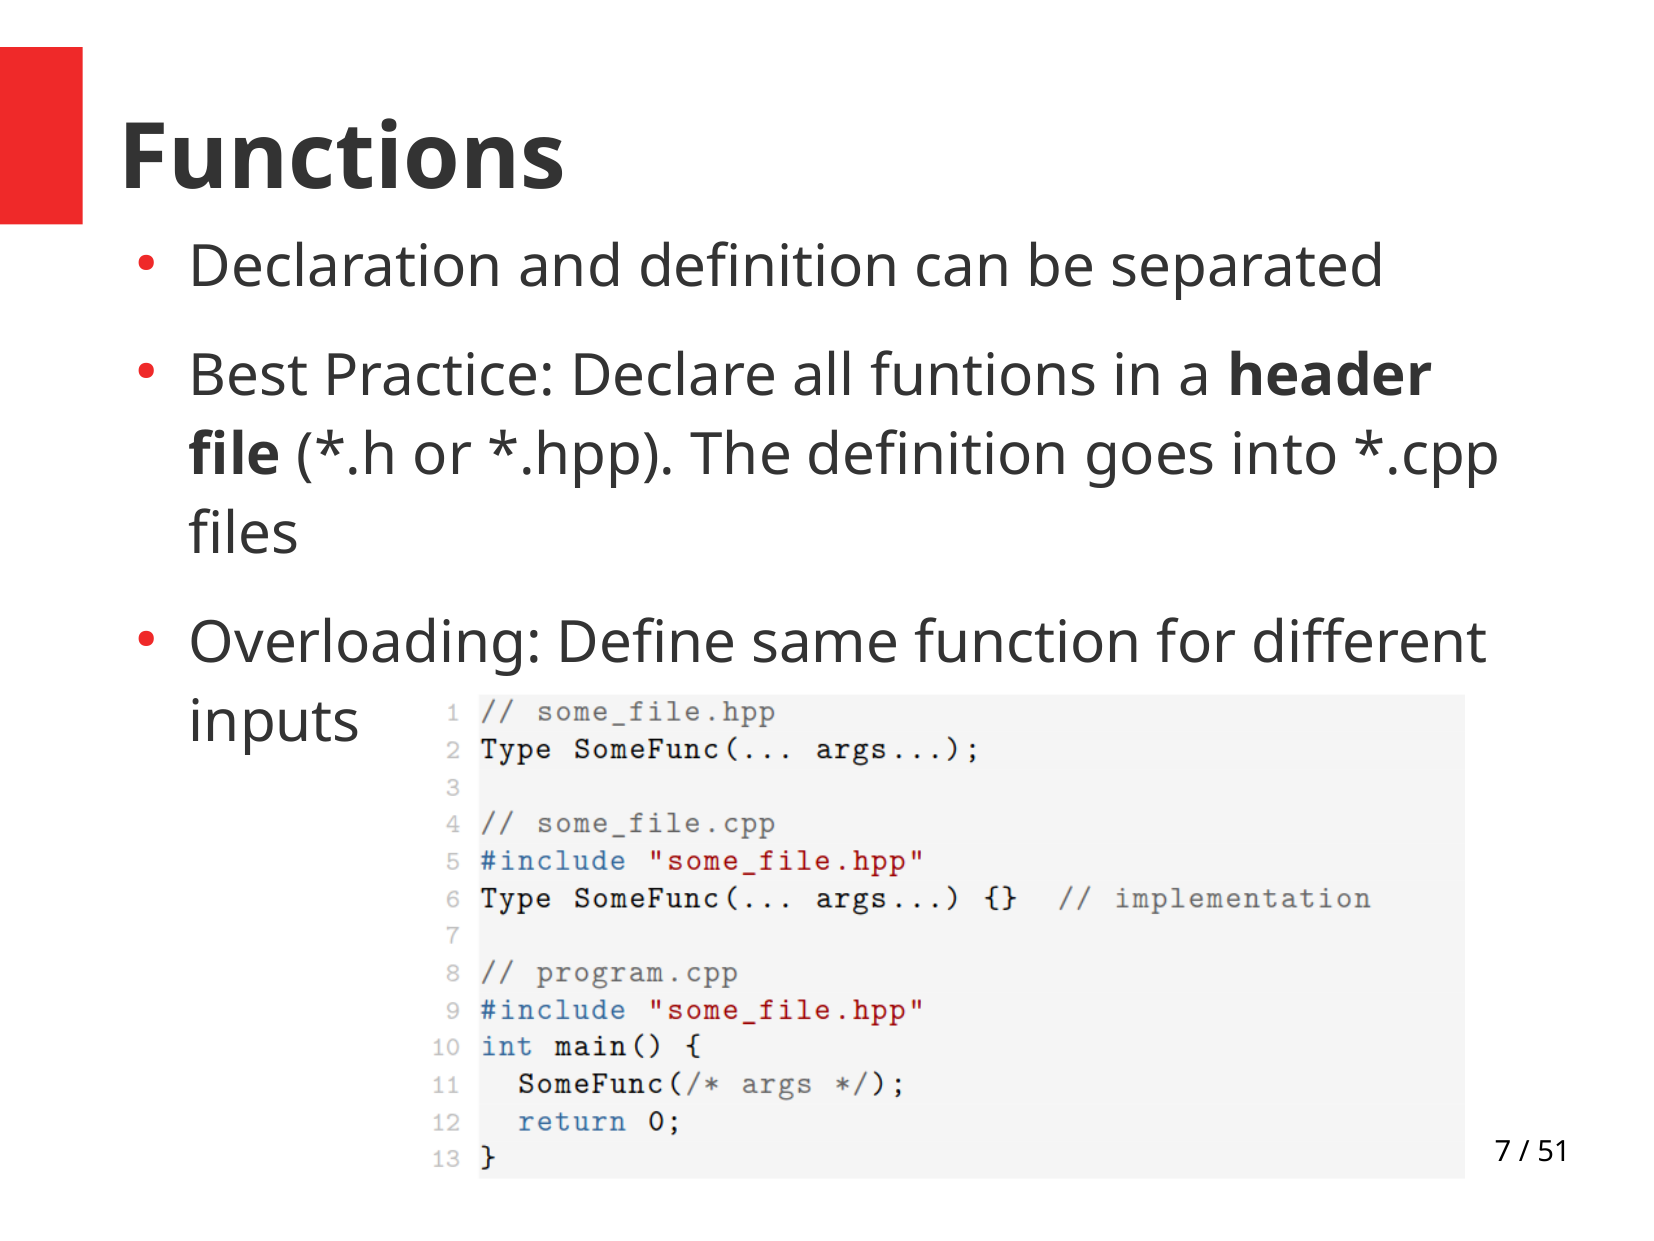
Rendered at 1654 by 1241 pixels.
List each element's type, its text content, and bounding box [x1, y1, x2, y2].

title Functions [118, 49, 1571, 257]
list Declaration and definition can be separated Best Practice: Declare all funtions in a header file (*.h or *.hpp). The definition goes into *.cpp files Overloading: Define same function for different inputs [118, 224, 1536, 944]
picture [425, 687, 1465, 1193]
